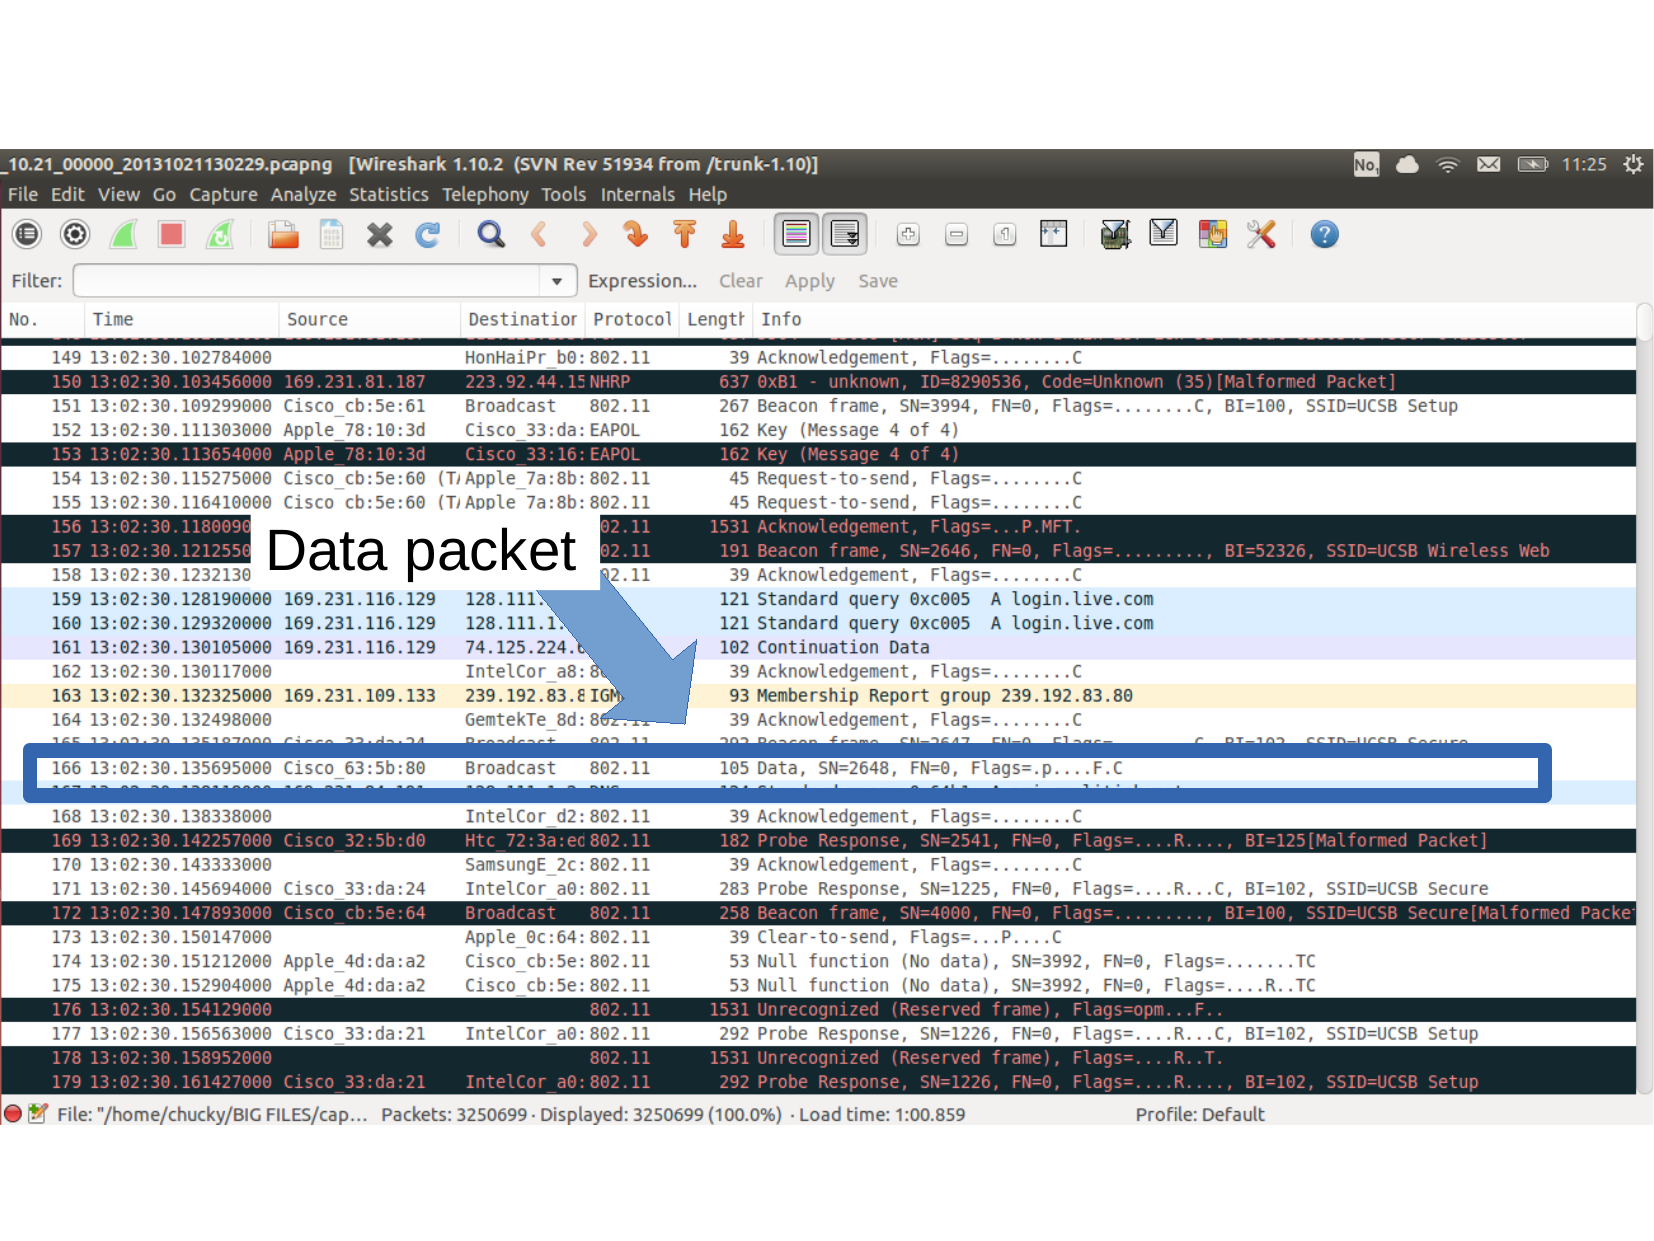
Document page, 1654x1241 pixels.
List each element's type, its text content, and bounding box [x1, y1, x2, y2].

picture [0, 149, 1654, 1126]
text_box [30, 750, 1546, 796]
text_box Data packet [250, 510, 601, 591]
text_box [537, 570, 697, 725]
